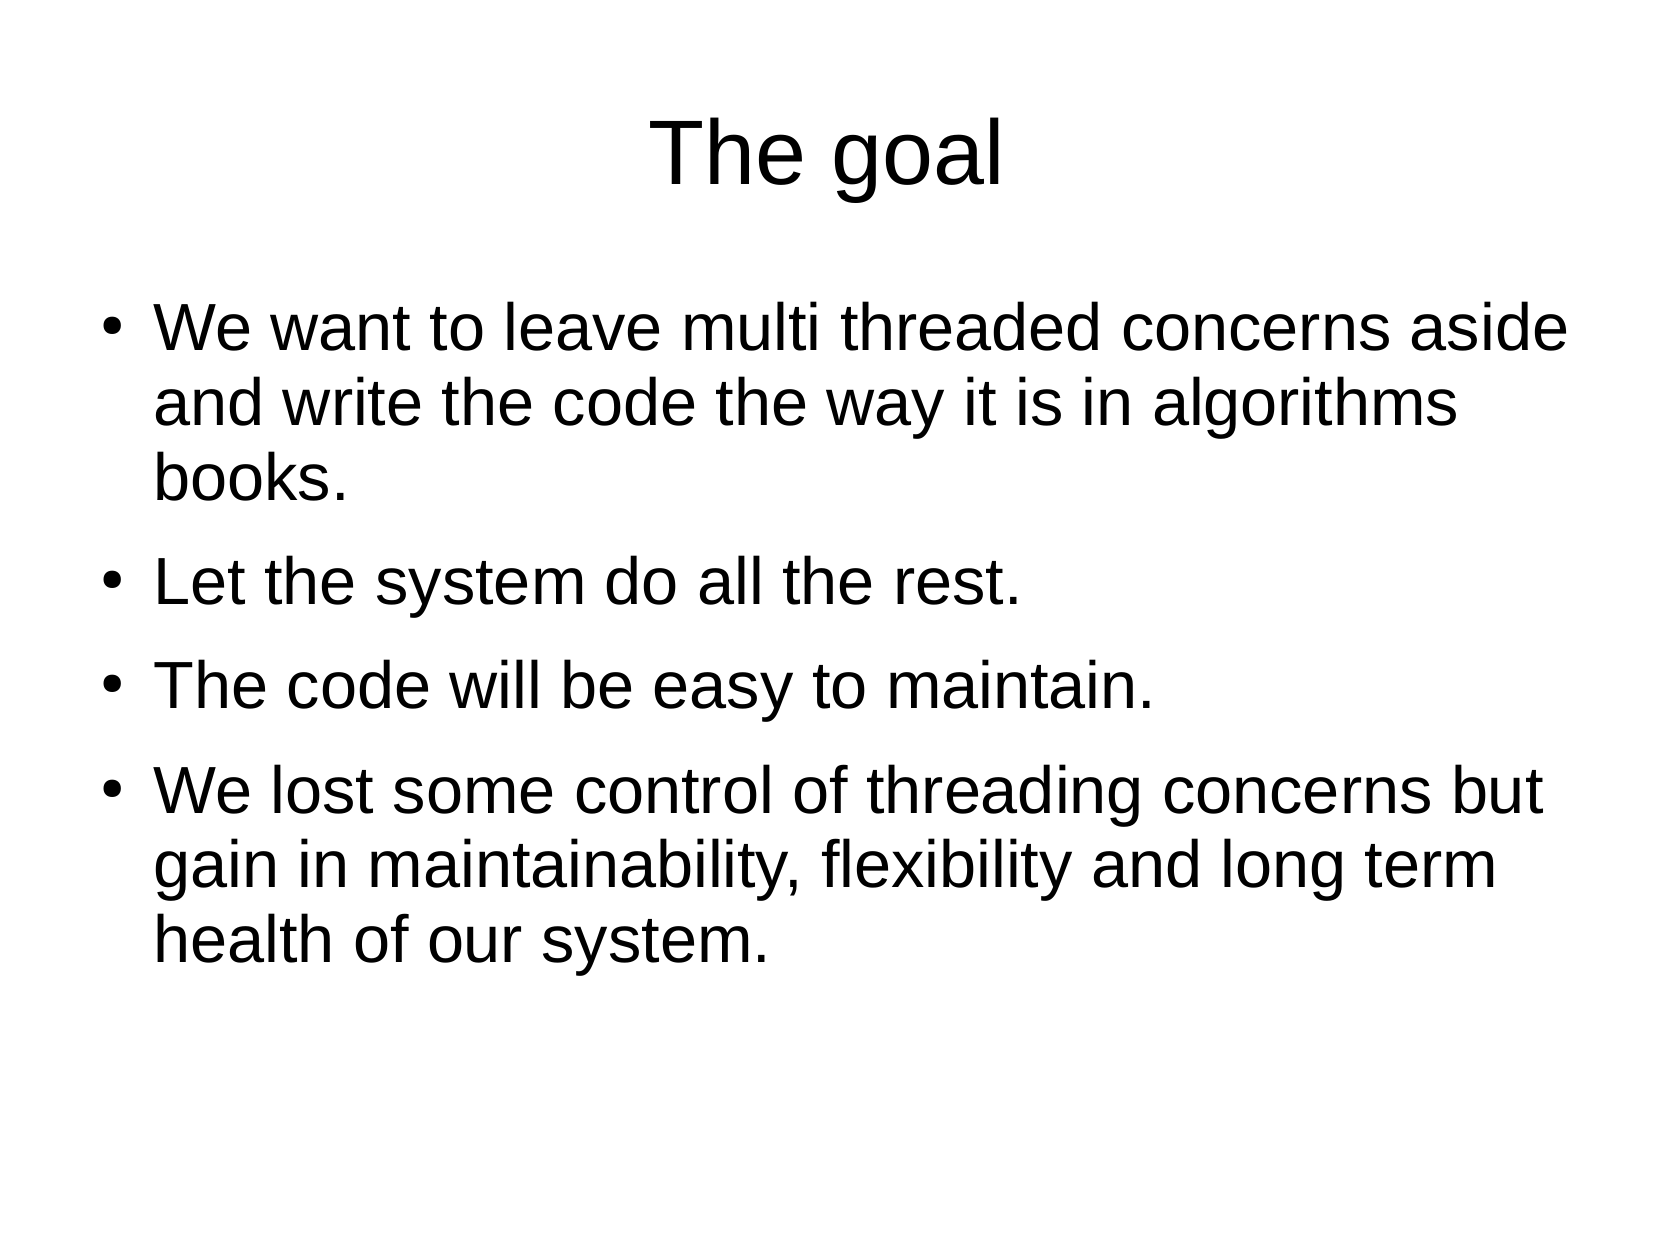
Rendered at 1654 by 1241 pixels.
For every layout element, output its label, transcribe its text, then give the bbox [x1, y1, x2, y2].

title The goal [82, 49, 1571, 257]
list We want to leave multi threaded concerns aside and write the code the way it is in algorithms books. Let the system do all the rest. The code will be easy to maintain. We lost some control of threading concerns but gain in maintainability, flexibility and long term health of our system. [82, 290, 1571, 1109]
